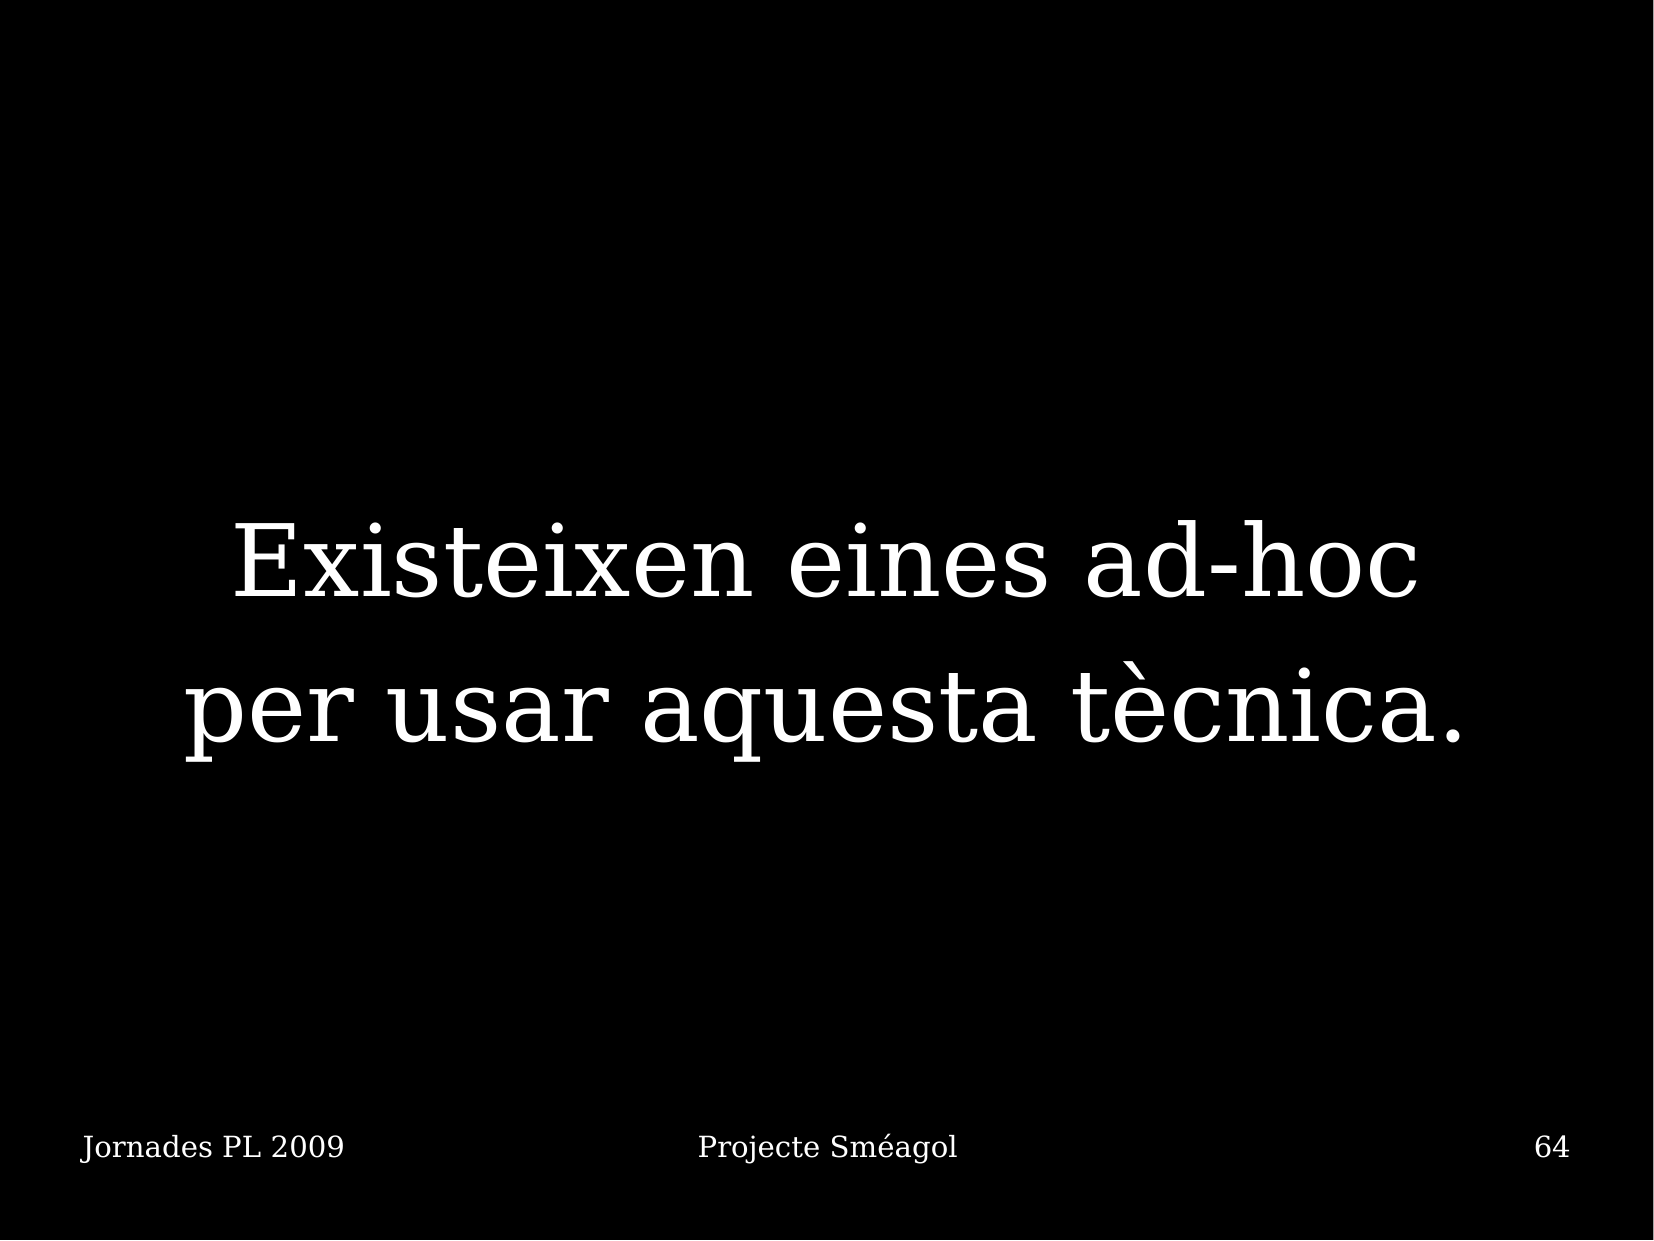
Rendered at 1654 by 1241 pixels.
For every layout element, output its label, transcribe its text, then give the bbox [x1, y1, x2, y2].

title Existeixen eines ad-hoc per usar aquesta tècnica. [82, 116, 1571, 1124]
